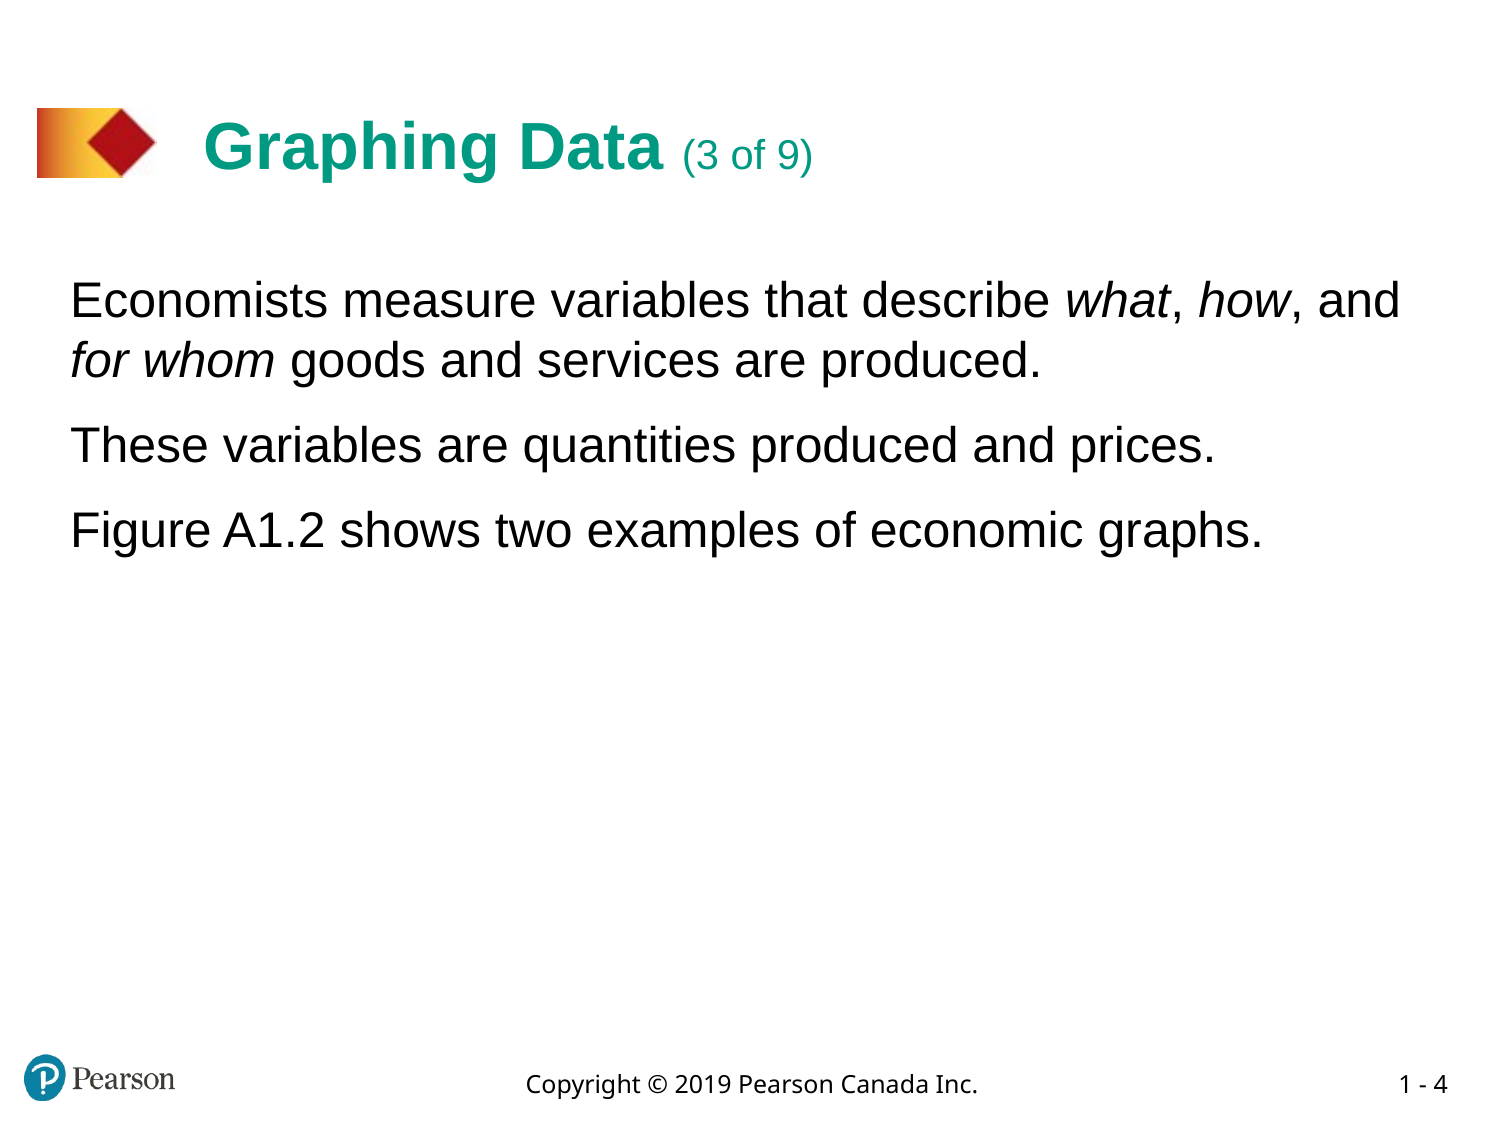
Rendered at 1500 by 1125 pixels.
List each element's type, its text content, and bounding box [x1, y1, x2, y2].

picture [37, 108, 157, 178]
picture [49, 1054, 175, 1101]
title Graphing Data (3 of 9) [188, 50, 1364, 236]
list Economists measure variables that describe what, how, and for whom goods and services are produced. These variables are quantities produced and prices. Figure A1.2 shows two examples of economic graphs. [37, 259, 1463, 1038]
picture [31, 1063, 59, 1095]
picture [24, 1084, 35, 1101]
picture [24, 1054, 43, 1074]
